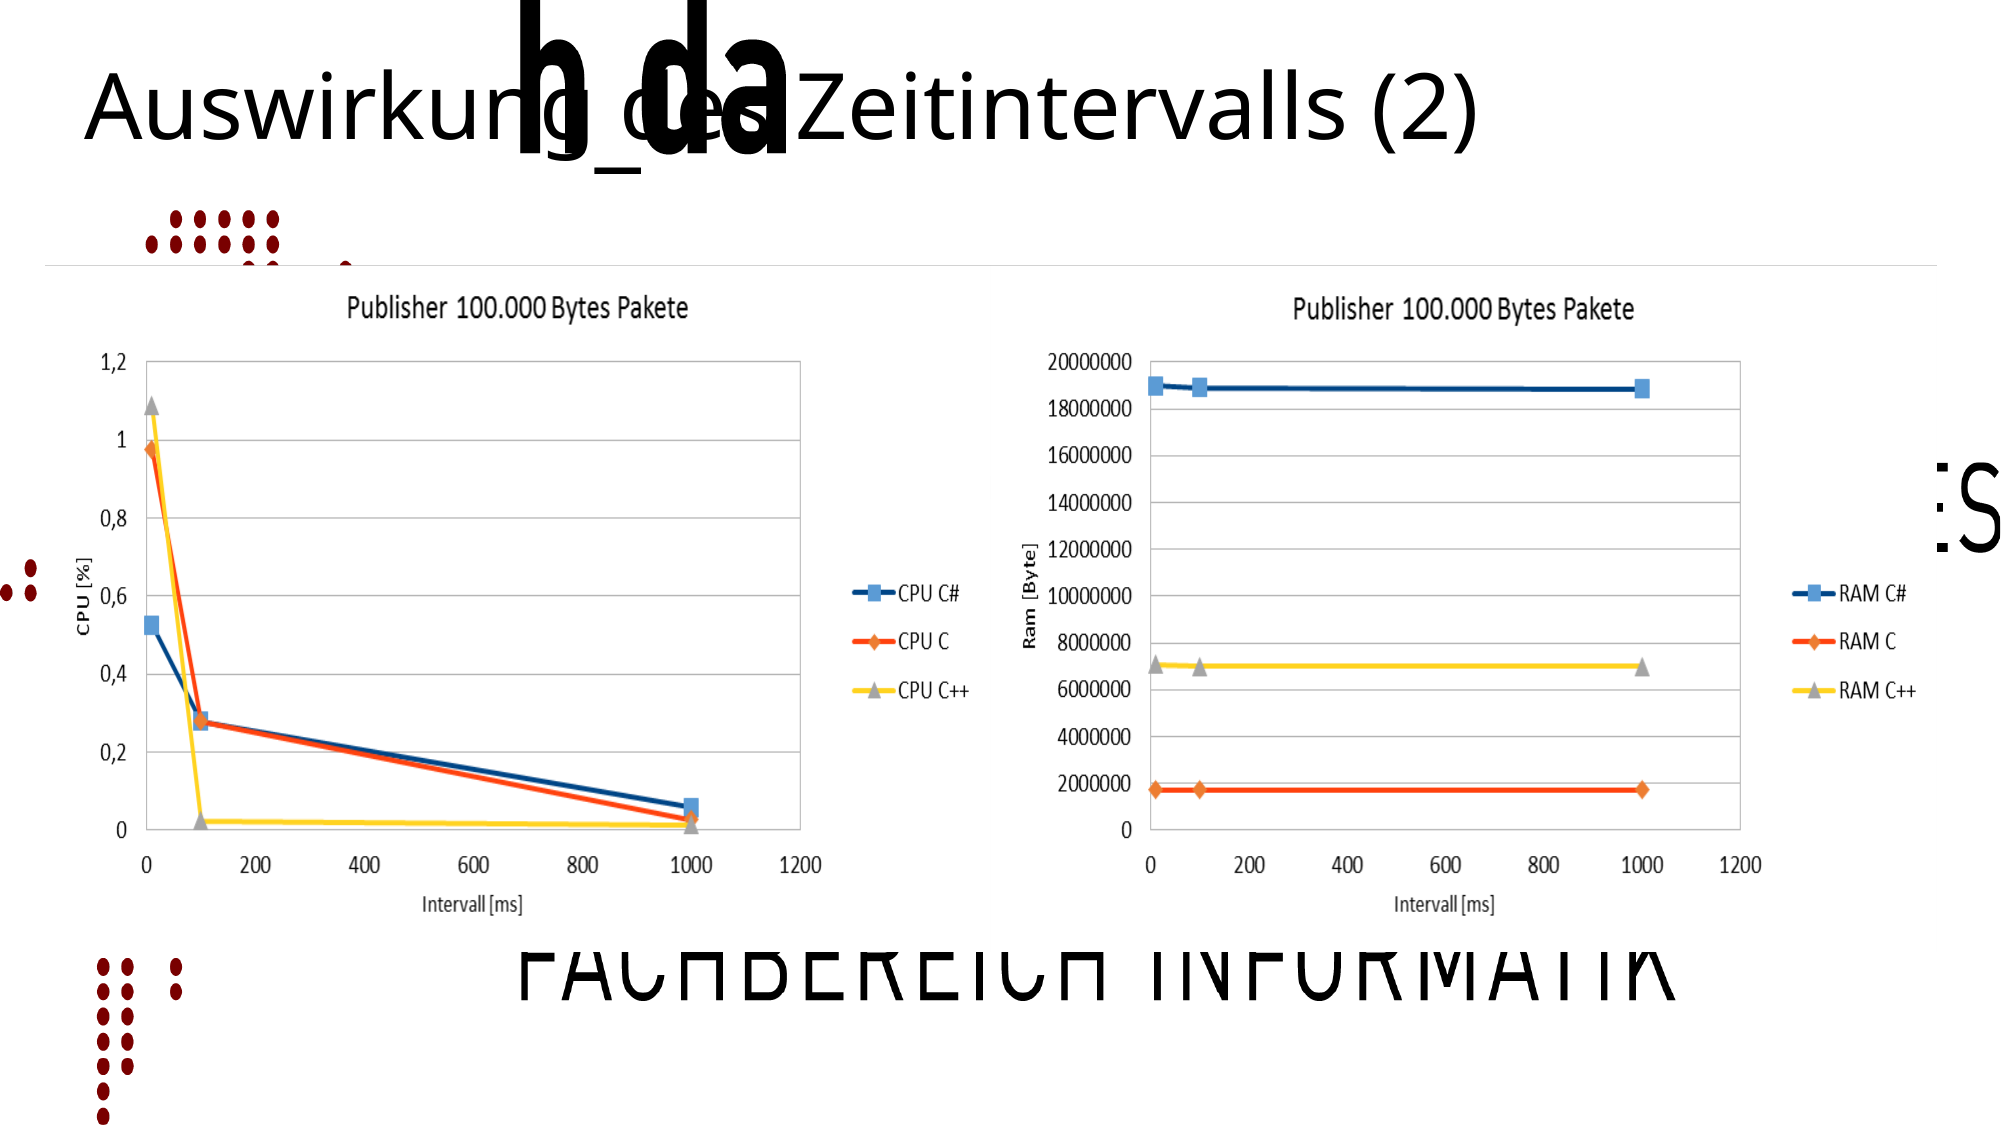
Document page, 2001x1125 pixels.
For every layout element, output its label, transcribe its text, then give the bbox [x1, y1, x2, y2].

picture [45, 264, 1938, 952]
title Auswirkung des Zeitintervalls (2) [69, 0, 1795, 219]
